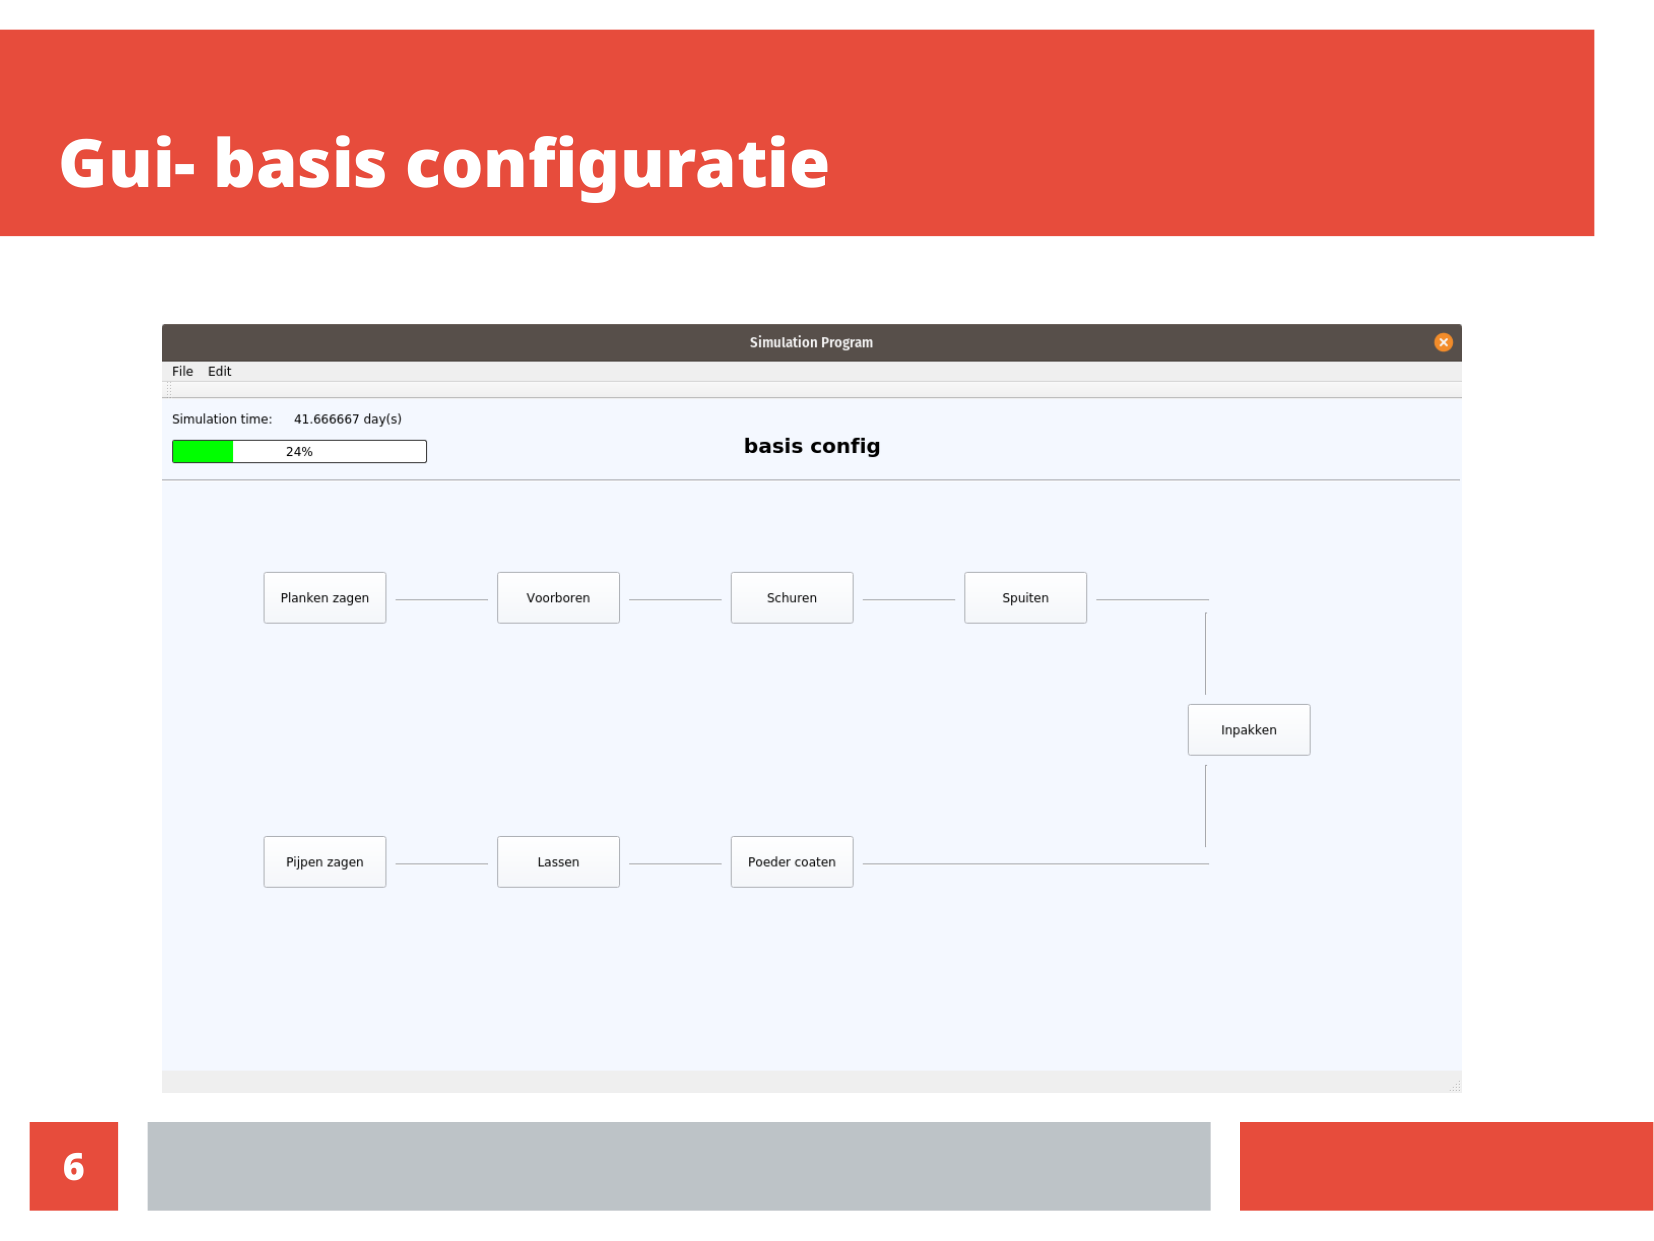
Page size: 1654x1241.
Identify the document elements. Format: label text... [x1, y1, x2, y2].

picture [162, 324, 1462, 1093]
title Gui- basis configuratie [59, 59, 1595, 207]
